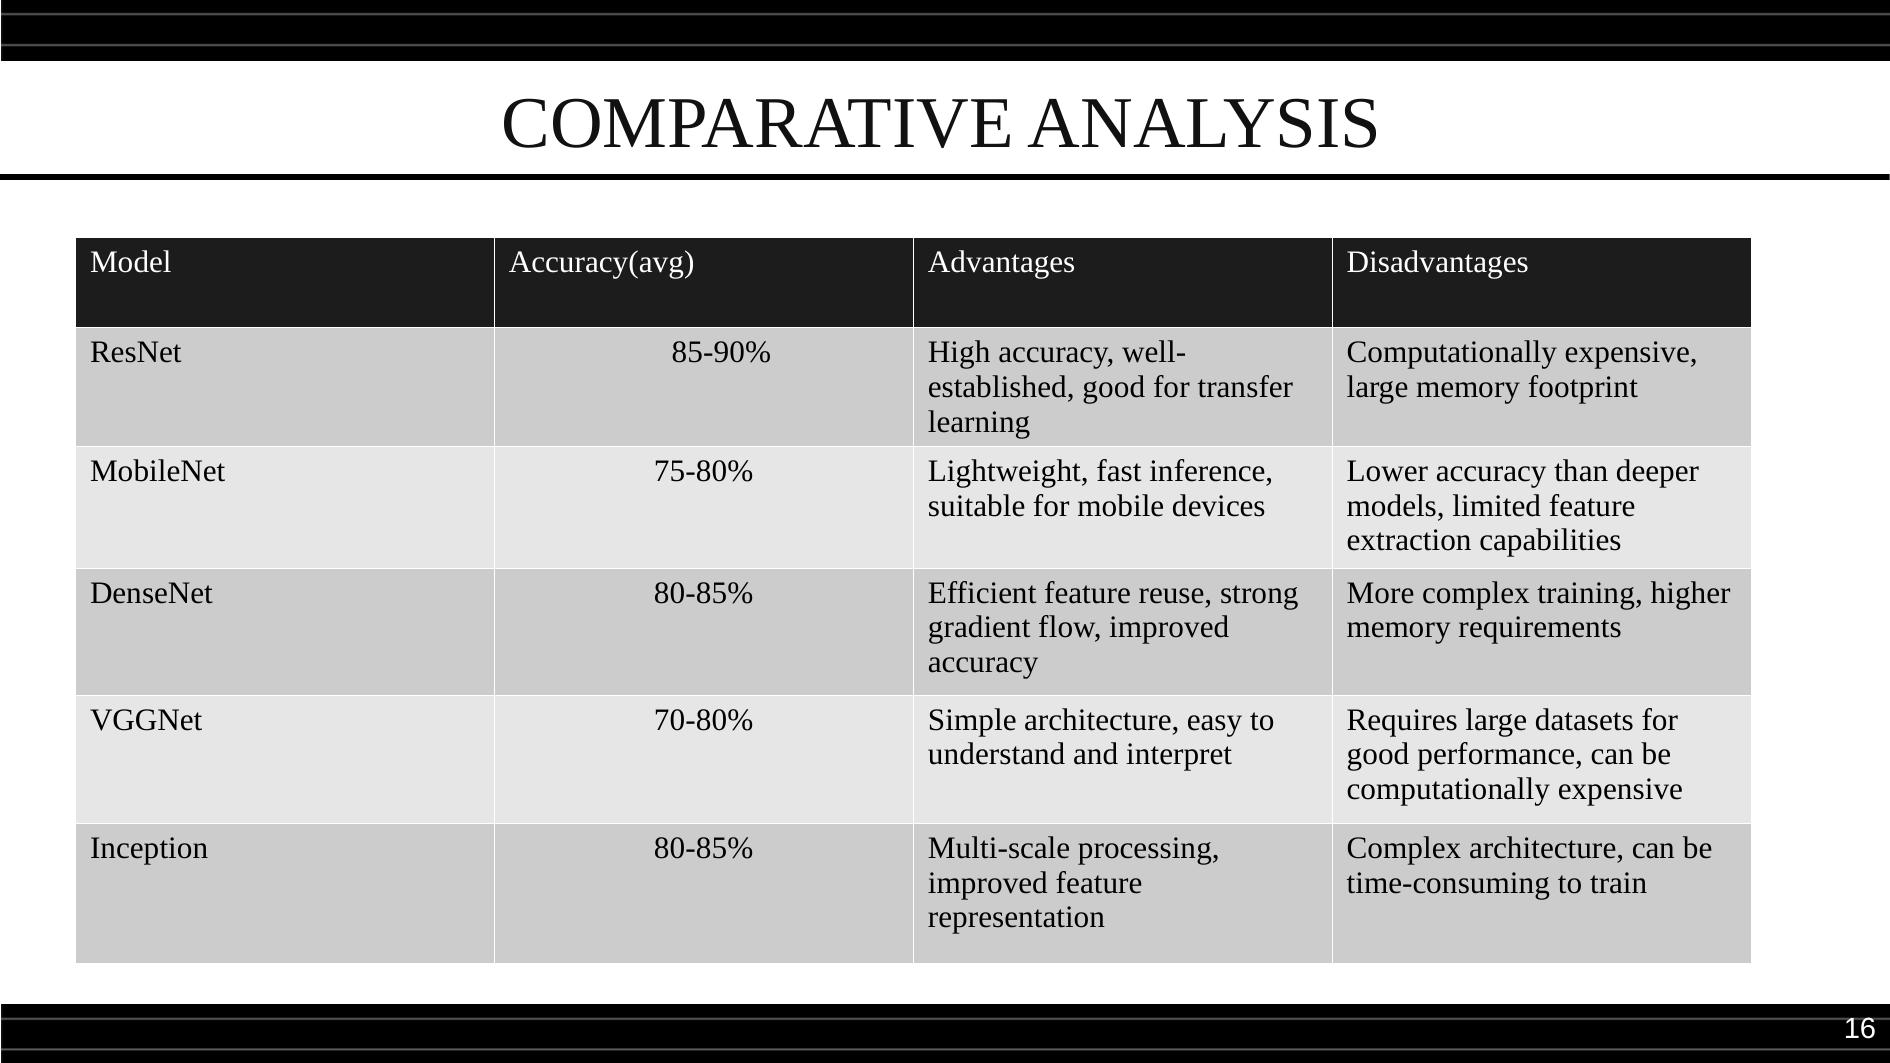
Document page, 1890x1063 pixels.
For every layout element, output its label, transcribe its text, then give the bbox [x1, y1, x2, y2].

table_cell Inception [76, 824, 494, 963]
table_cell More complex training, higher memory requirements [1333, 569, 1751, 695]
table_cell DenseNet [76, 569, 494, 695]
table_header Advantages [914, 238, 1332, 327]
table_cell 70-80% [495, 696, 913, 823]
title COMPARATIVE ANALYSIS [0, 76, 1887, 169]
table_header Accuracy(avg) [495, 238, 913, 327]
table_cell Lightweight, fast inference, suitable for mobile devices [914, 447, 1332, 568]
table_header Disadvantages [1333, 238, 1751, 327]
table_cell MobileNet [76, 447, 494, 568]
table_cell High accuracy, well-established, good for transfer learning [914, 328, 1332, 446]
table_cell VGGNet [76, 696, 494, 823]
table_cell Lower accuracy than deeper models, limited feature extraction capabilities [1333, 447, 1751, 568]
table_cell 75-80% [495, 447, 913, 568]
picture [1, 1004, 1890, 1063]
table_cell Multi-scale processing, improved feature representation [914, 824, 1332, 963]
table_cell 80-85% [495, 824, 913, 963]
table_cell ResNet [76, 328, 494, 446]
table_cell 80-85% [495, 569, 913, 695]
table_cell Computationally expensive, large memory footprint [1333, 328, 1751, 446]
table_cell Requires large datasets for good performance, can be computationally expensive [1333, 696, 1751, 823]
picture [1, 0, 1890, 61]
table_header Model [76, 238, 494, 327]
table_cell 85-90% [495, 328, 913, 446]
table_cell Efficient feature reuse, strong gradient flow, improved accuracy [914, 569, 1332, 695]
table_cell Simple architecture, easy to understand and interpret [914, 696, 1332, 823]
table_cell Complex architecture, can be time-consuming to train [1333, 824, 1751, 963]
